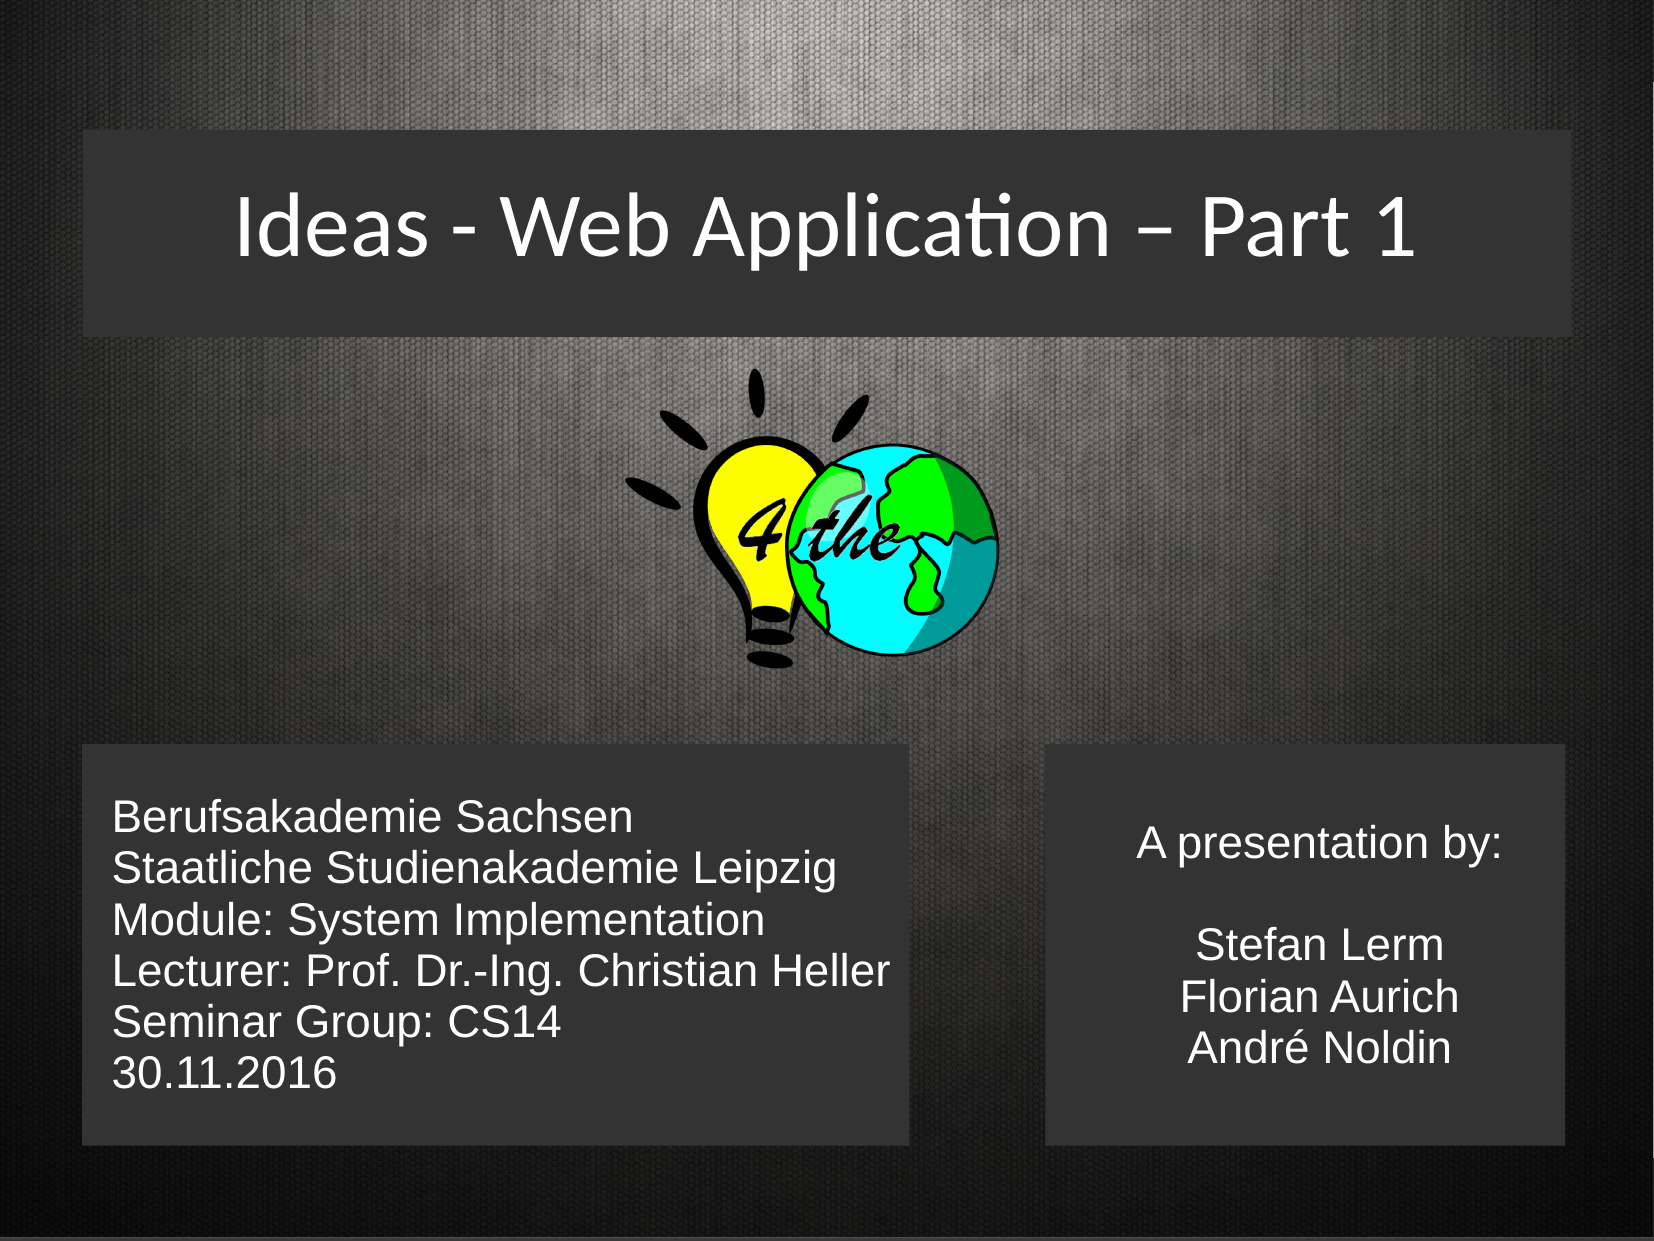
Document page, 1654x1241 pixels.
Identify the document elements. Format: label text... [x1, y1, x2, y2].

text_box Berufsakademie Sachsen Staatliche Studienakademie Leipzig Module: System Implementation Lecturer: Prof. Dr.-Ing. Christian Heller Seminar Group: CS14 30.11.2016 [82, 744, 910, 1146]
title Ideas - Web Application – Part 1 [82, 129, 1571, 337]
picture [0, 0, 1654, 1239]
text_box A presentation by: Stefan Lerm Florian Aurich André Noldin [1045, 744, 1566, 1146]
